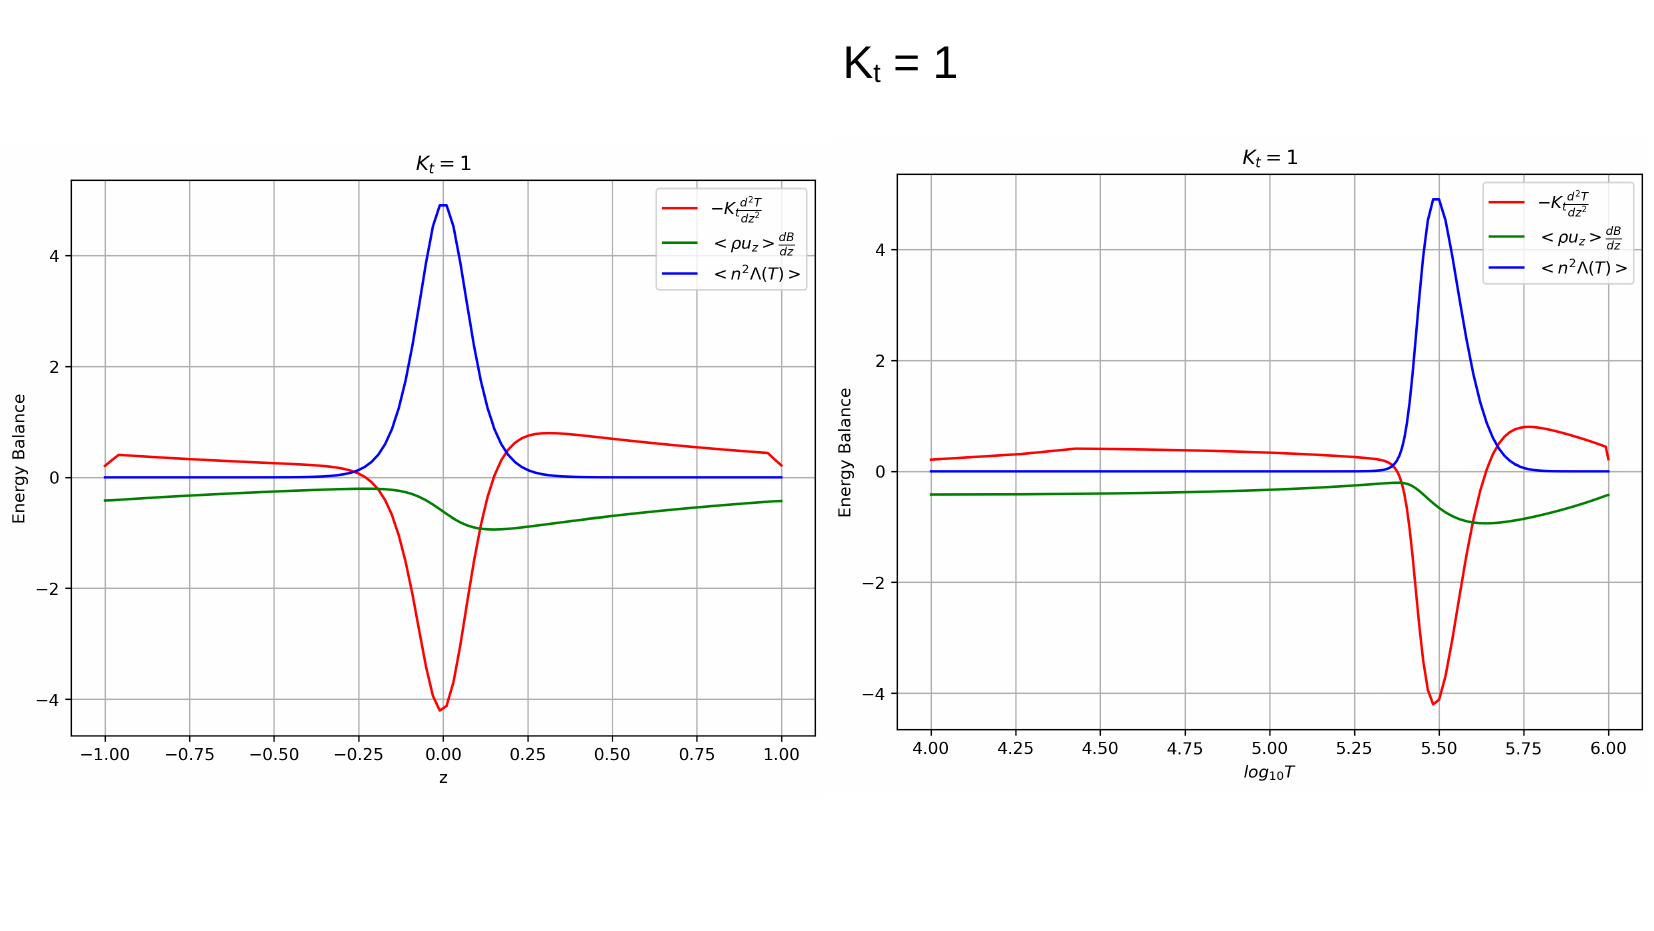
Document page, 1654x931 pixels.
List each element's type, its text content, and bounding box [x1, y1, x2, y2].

picture [0, 137, 1654, 798]
text_box Kt = 1 [649, 29, 1152, 119]
